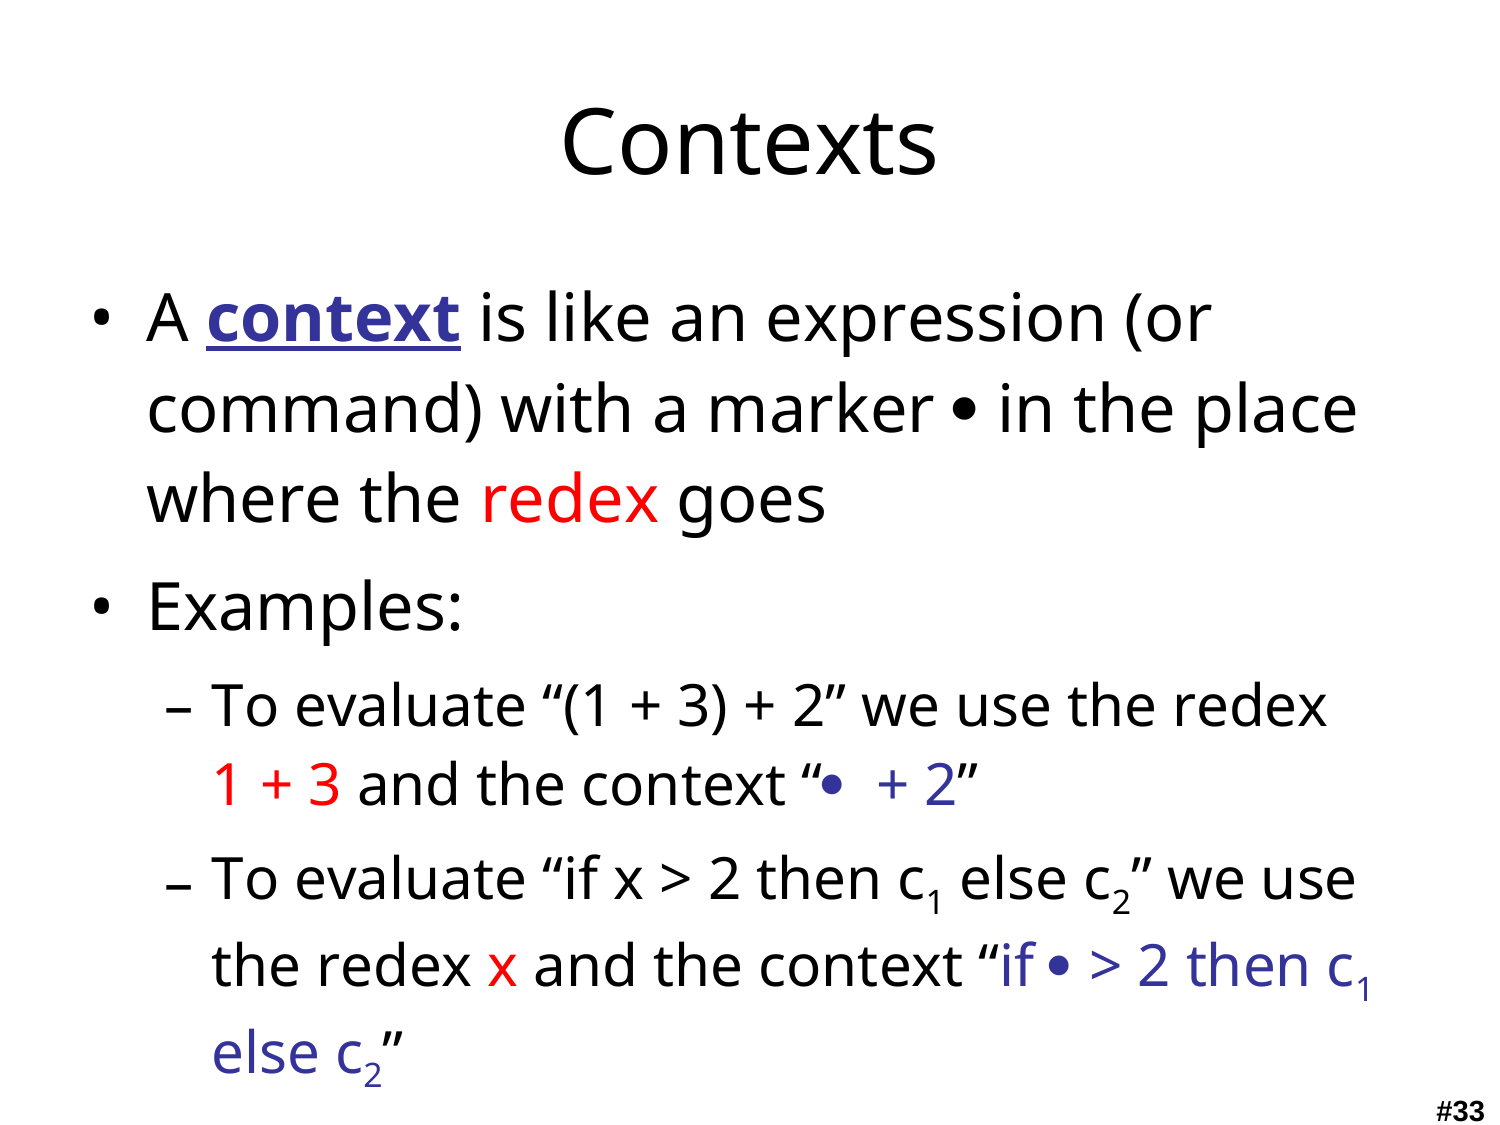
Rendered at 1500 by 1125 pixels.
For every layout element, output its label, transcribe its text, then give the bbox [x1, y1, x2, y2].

title Contexts [75, 45, 1426, 233]
list A context is like an expression (or command) with a marker  in the place where the redex goes Examples: To evaluate “(1 + 3) + 2” we use the redex 1 + 3 and the context “+ 2” To evaluate “if x > 2 then c1 else c2” we use the redex x and the context “if  > 2 then c1 else c2” [75, 262, 1426, 1094]
